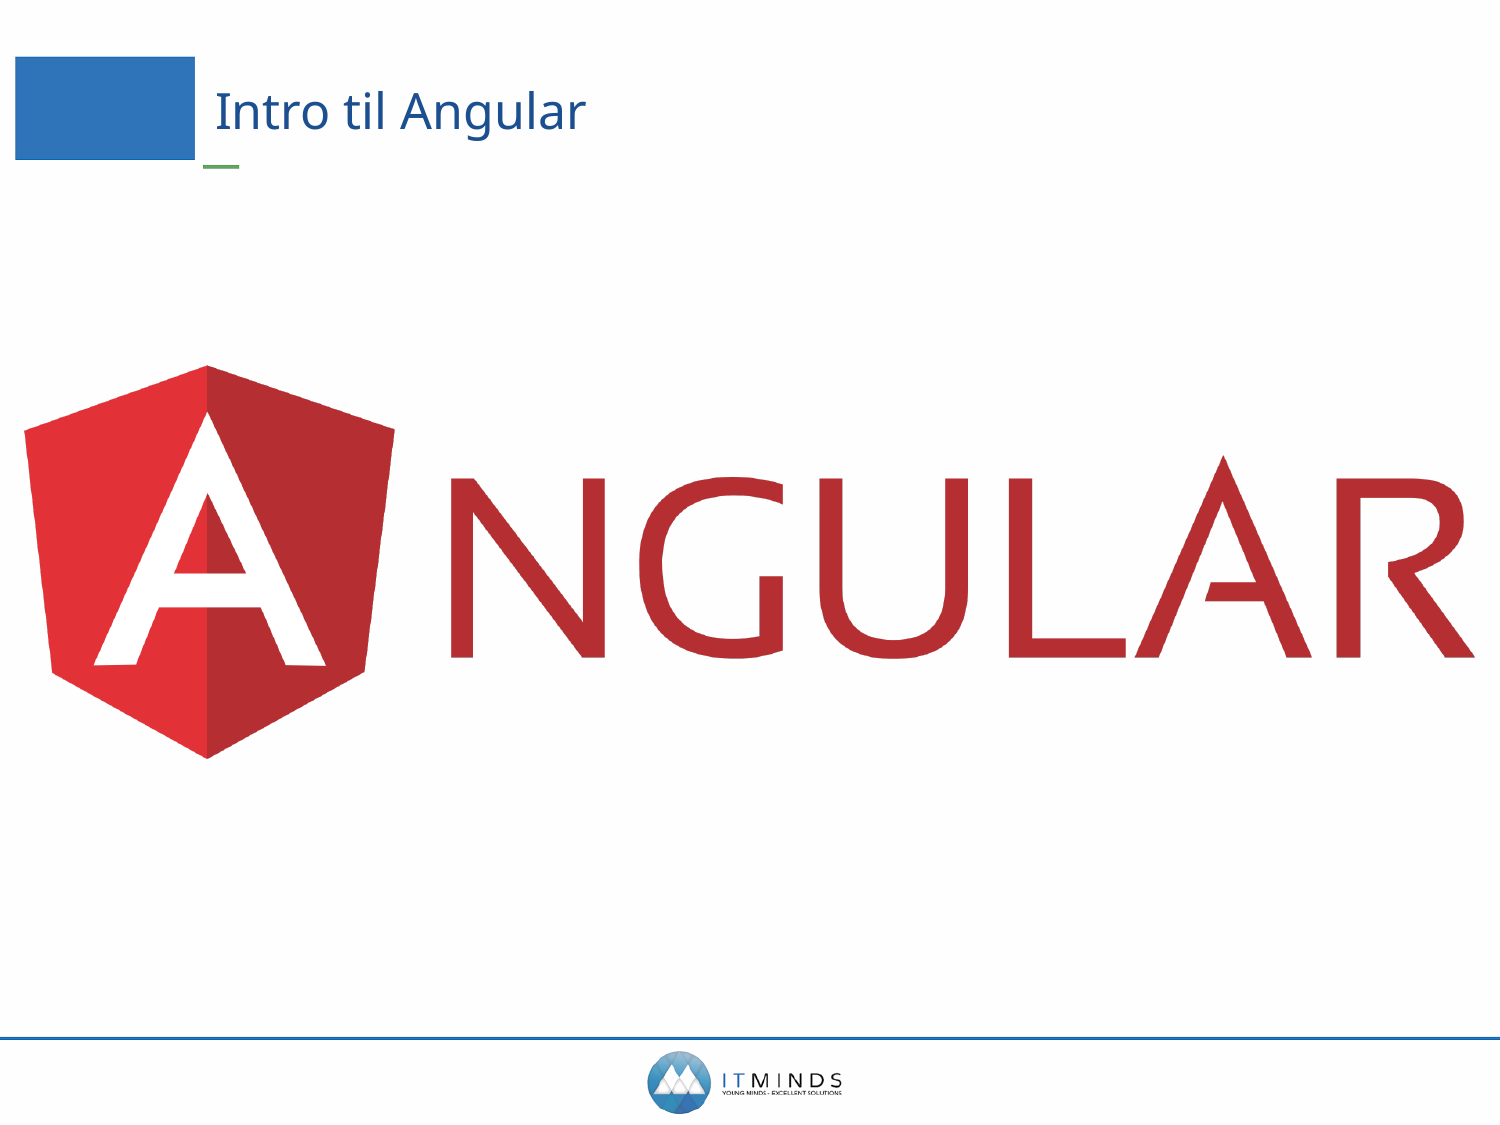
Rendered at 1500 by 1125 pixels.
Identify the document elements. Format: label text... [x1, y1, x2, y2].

picture [0, 0, 1500, 1125]
title Intro til Angular [200, 65, 1425, 154]
